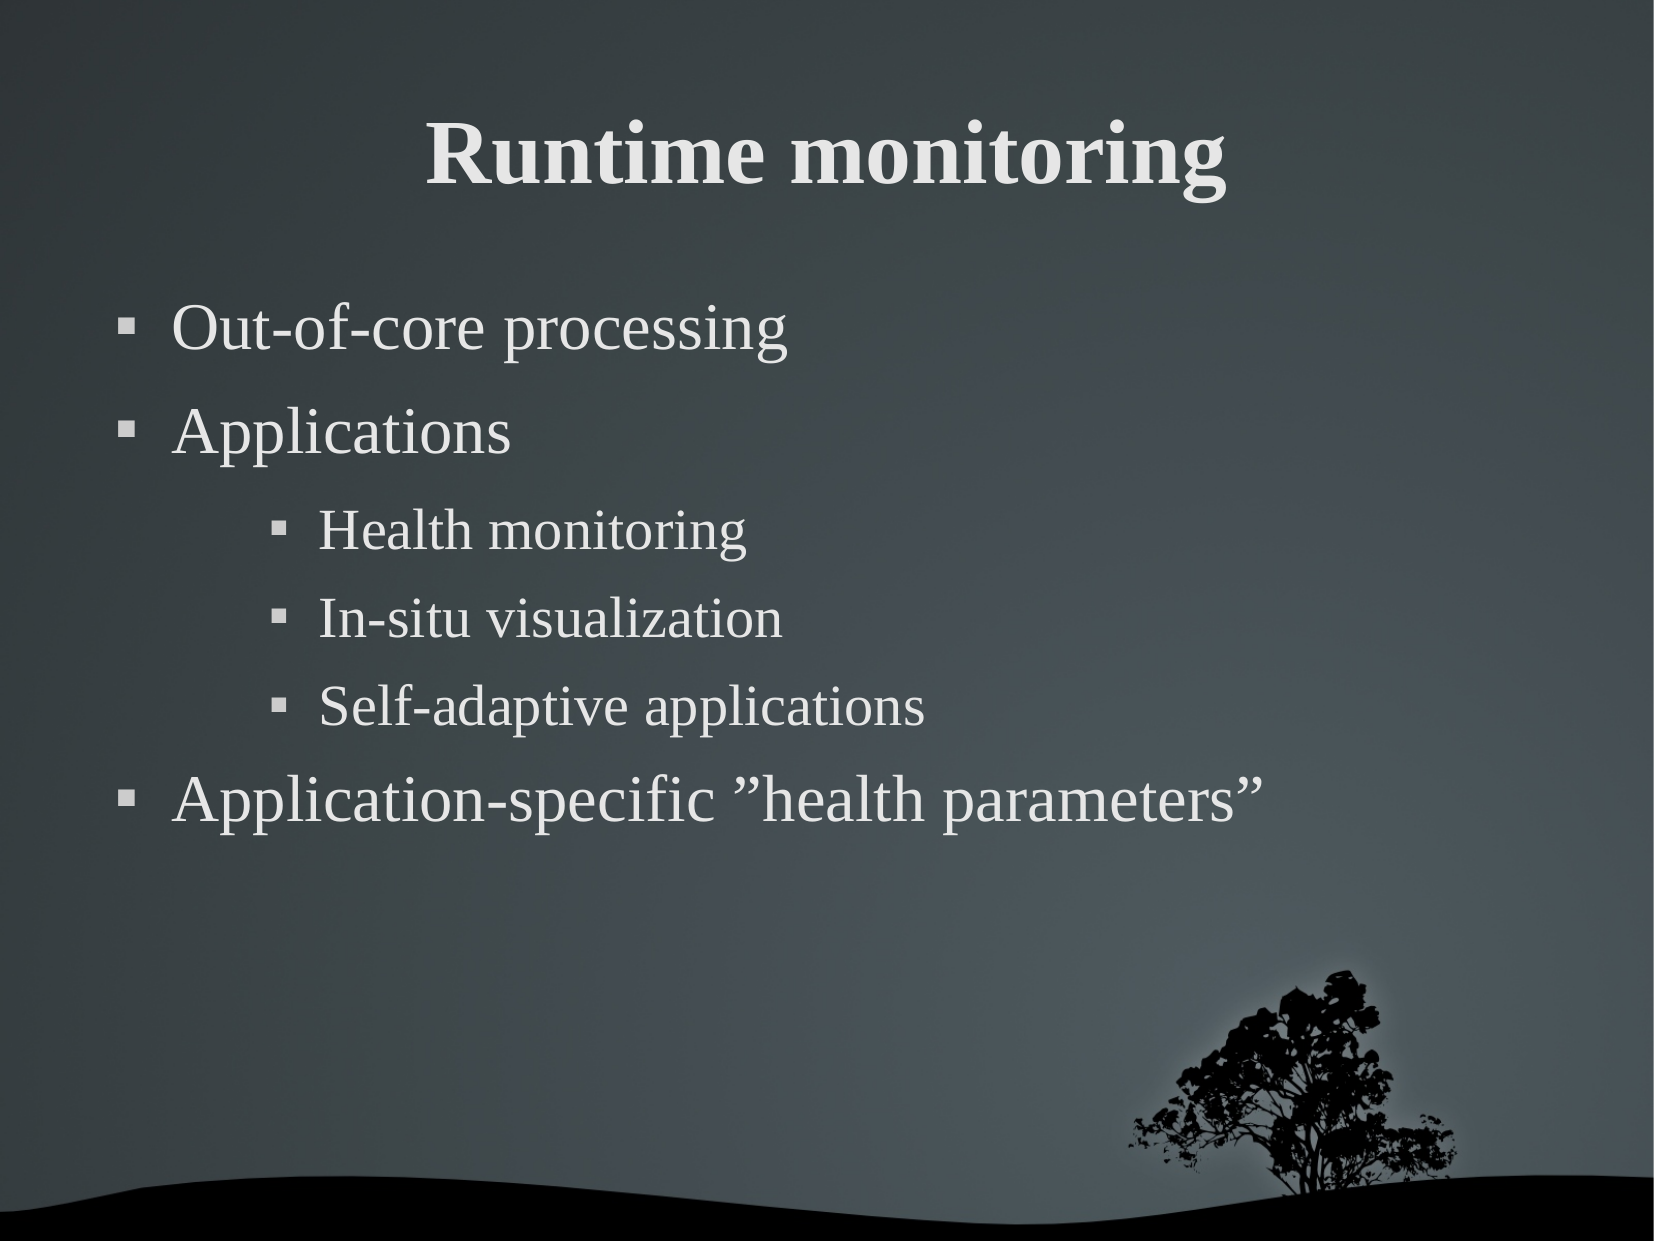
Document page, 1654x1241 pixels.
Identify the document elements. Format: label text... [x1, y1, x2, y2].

list Out-of-core processing Applications Health monitoring In-situ visualization Self-adaptive applications Application-specific ”health parameters” [82, 290, 1571, 1109]
title Runtime monitoring [82, 49, 1571, 257]
picture [0, 0, 1654, 1241]
